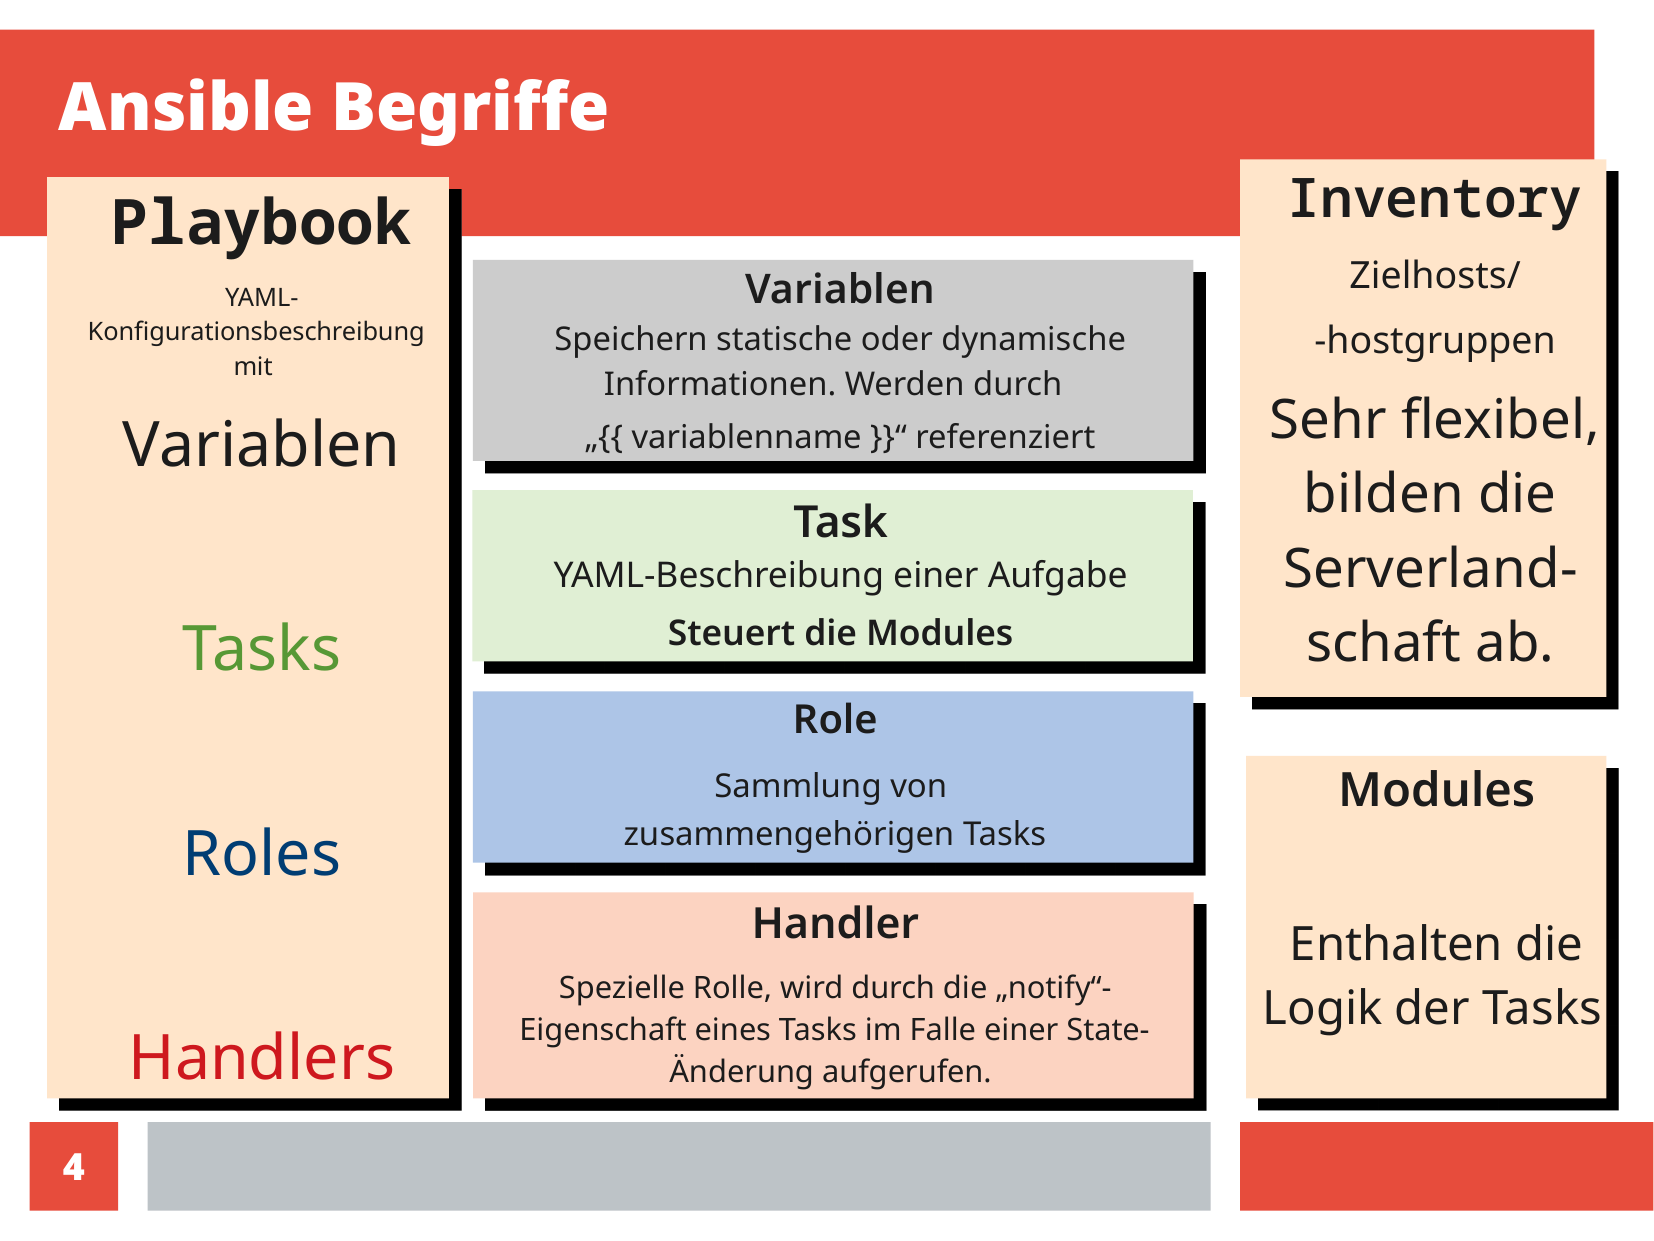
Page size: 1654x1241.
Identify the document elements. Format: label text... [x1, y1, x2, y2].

list Inventory Zielhosts/ -hostgruppen Sehr flexibel, bilden die Serverland-schaft ab. [1240, 159, 1607, 697]
list Role Sammlung von zusammengehörigen Tasks [472, 691, 1194, 863]
list Playbook YAML-Konfigurationsbeschreibung mit Variablen Tasks Roles Handlers [47, 177, 449, 1099]
list Variablen Speichern statische oder dynamische Informationen. Werden durch „{{ variablenname }}“ referenziert [472, 259, 1194, 461]
title Ansible Begriffe [59, 59, 1595, 130]
list Task YAML-Beschreibung einer Aufgabe Steuert die Modules [472, 490, 1193, 662]
list Modules Enthalten die Logik der Tasks [1246, 755, 1607, 1099]
list Handler Spezielle Rolle, wird durch die „notify“-Eigenschaft eines Tasks im Falle einer State-Änderung aufgerufen. [473, 892, 1194, 1099]
